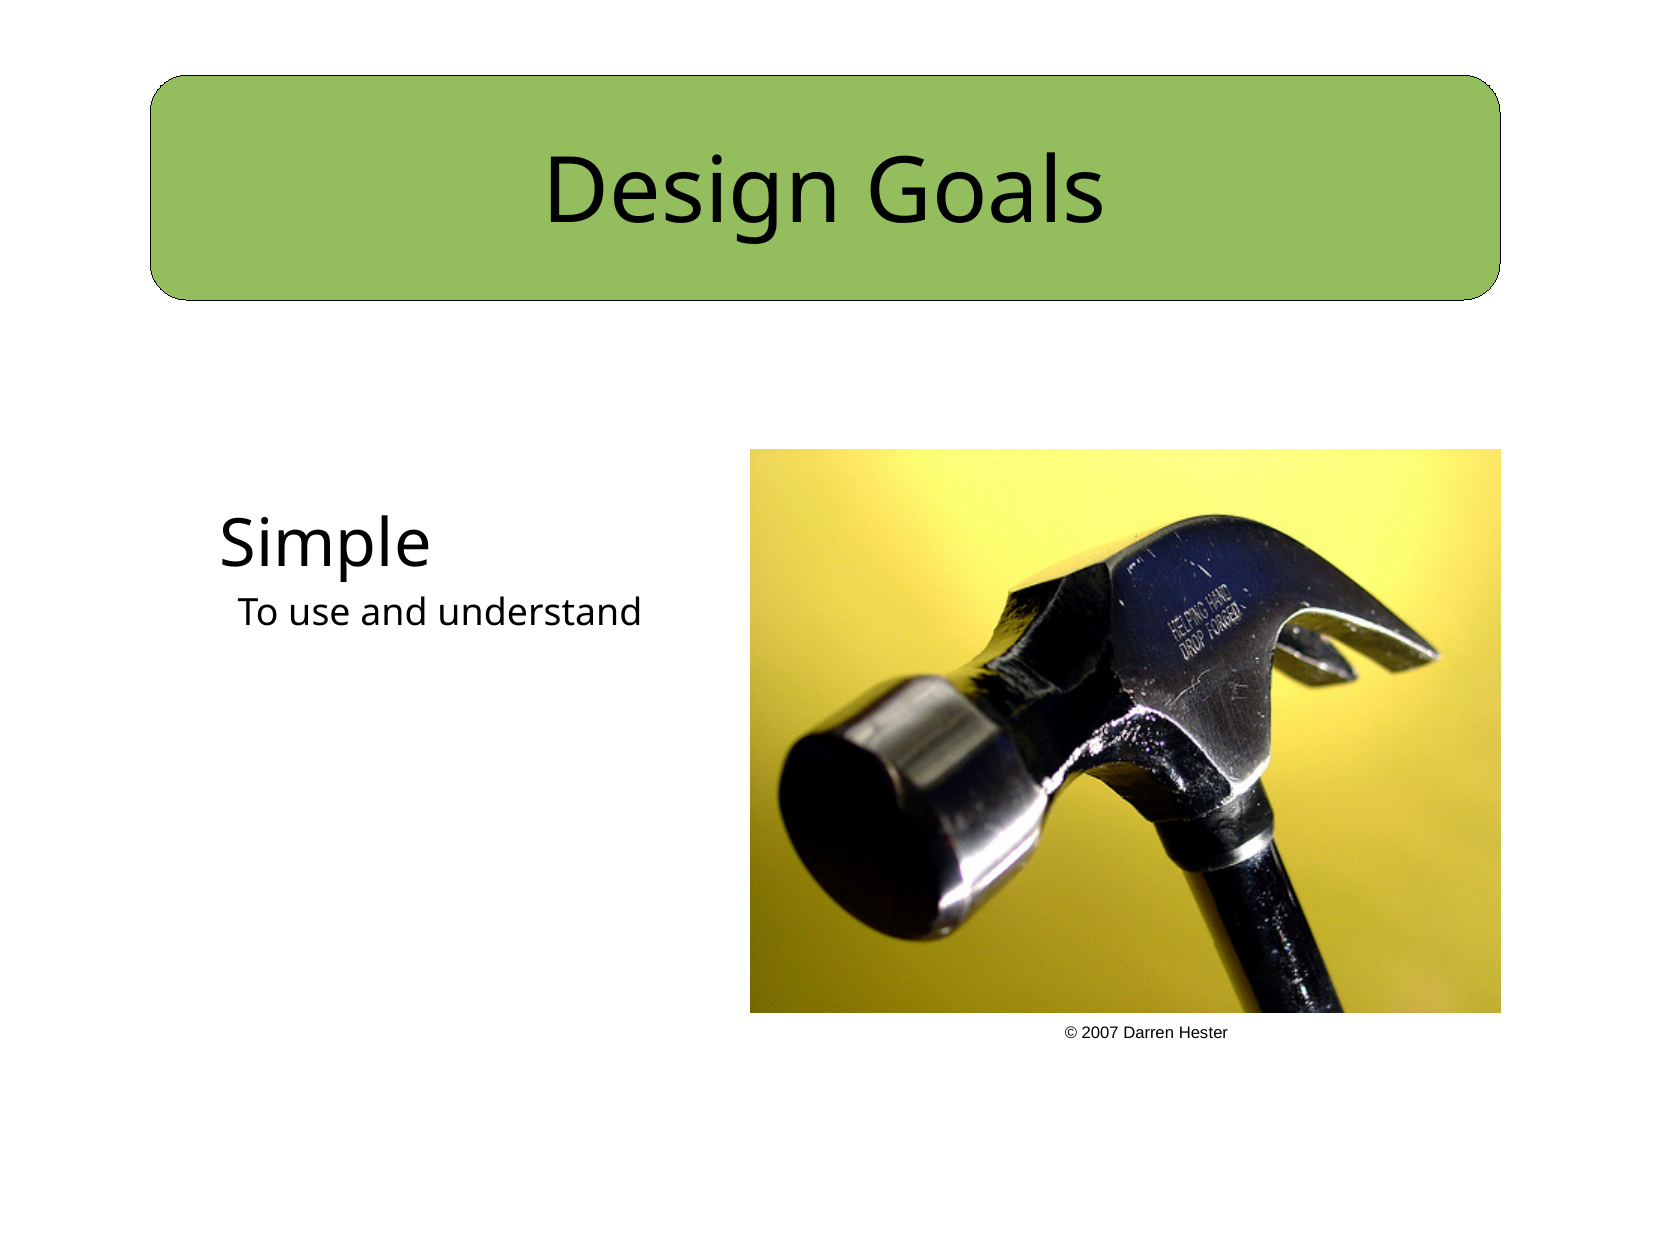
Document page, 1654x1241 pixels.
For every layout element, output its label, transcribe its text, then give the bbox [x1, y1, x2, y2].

picture [750, 449, 1501, 1013]
text_box Simple To use and understand [187, 487, 687, 638]
text_box © 2007 Darren Hester [1050, 1016, 1244, 1058]
text_box Design Goals [150, 75, 1501, 301]
